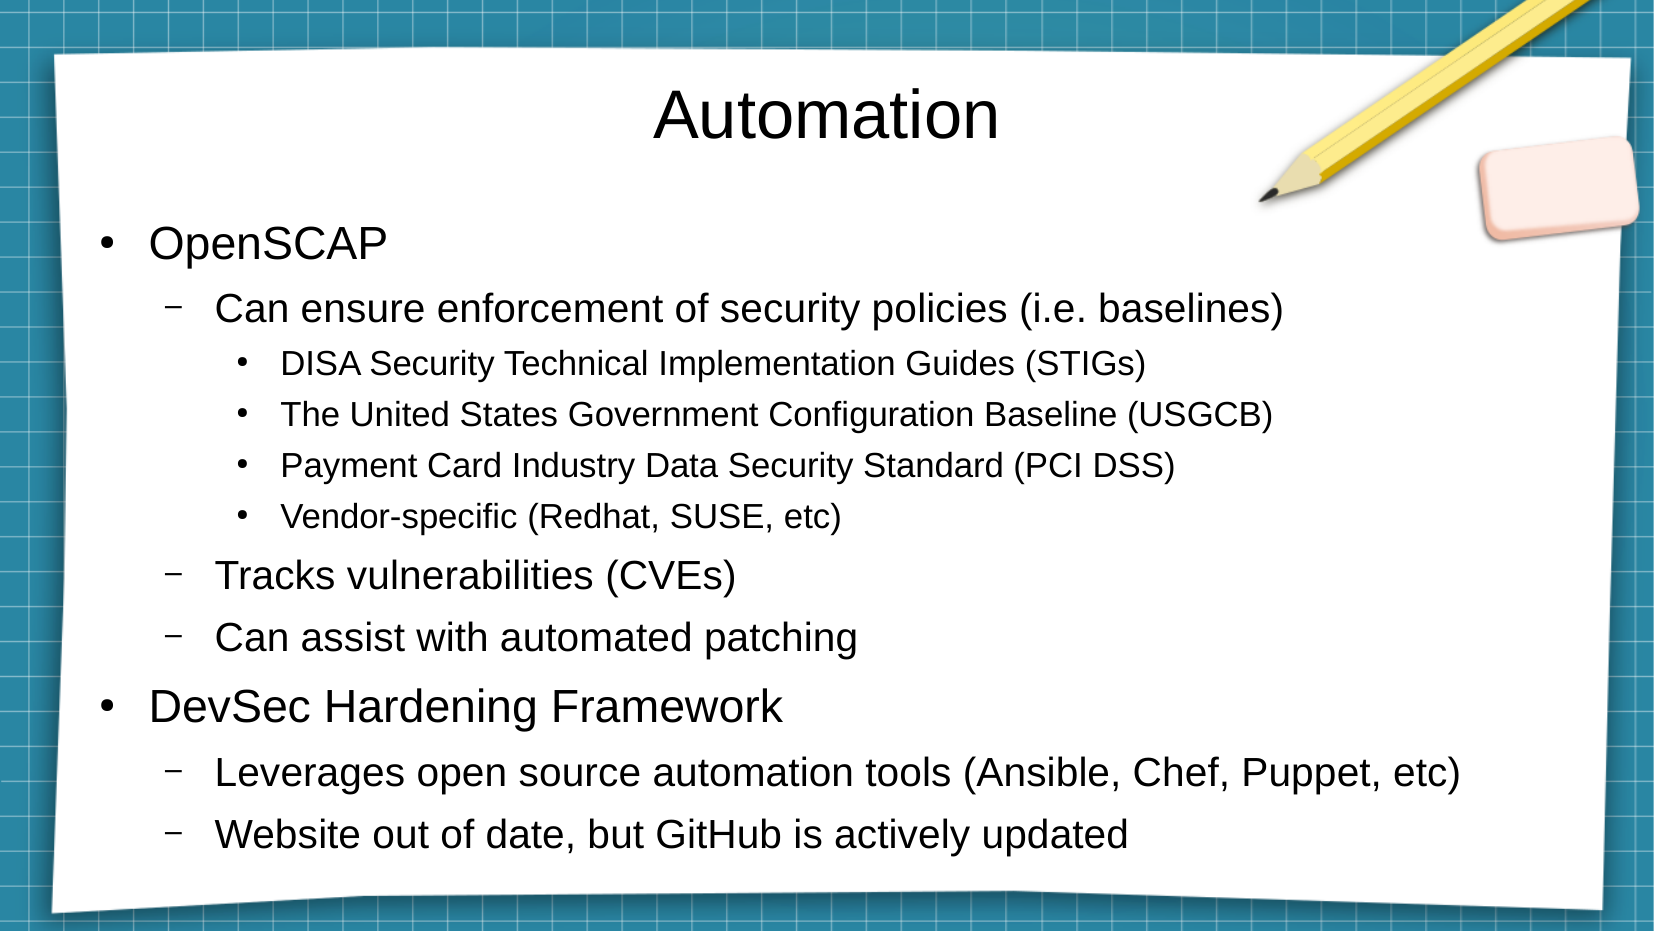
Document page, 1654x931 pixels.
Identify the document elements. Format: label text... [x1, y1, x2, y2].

list OpenSCAP Can ensure enforcement of security policies (i.e. baselines) DISA Security Technical Implementation Guides (STIGs) The United States Government Configuration Baseline (USGCB) Payment Card Industry Data Security Standard (PCI DSS) Vendor-specific (Redhat, SUSE, etc) Tracks vulnerabilities (CVEs) Can assist with automated patching DevSec Hardening Framework Leverages open source automation tools (Ansible, Chef, Puppet, etc) Website out of date, but GitHub is actively updated [82, 217, 1571, 863]
picture [0, 0, 1654, 931]
title Automation [82, 37, 1571, 193]
